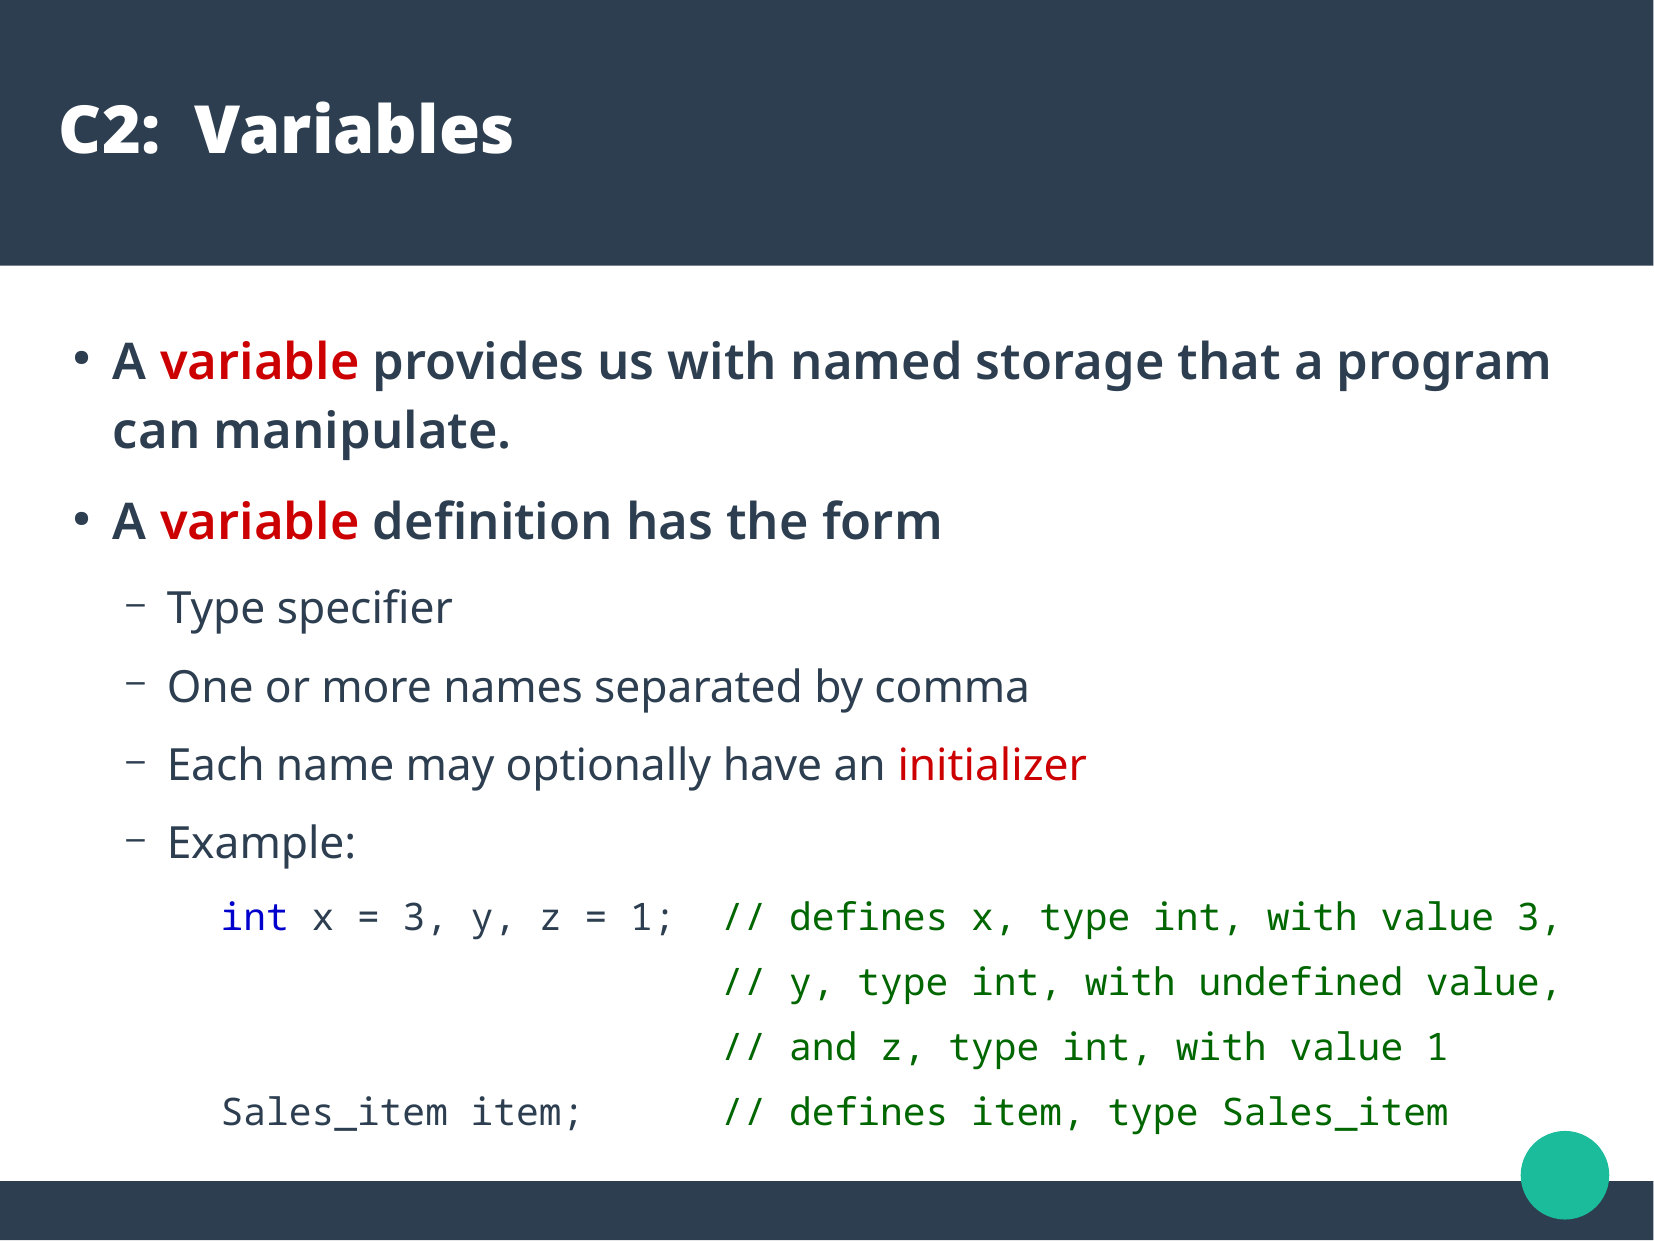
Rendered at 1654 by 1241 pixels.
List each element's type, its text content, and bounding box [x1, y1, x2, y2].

title C2: Variables [59, 49, 1595, 207]
list A variable provides us with named storage that a program can manipulate. A variable definition has the form Type specifier One or more names separated by comma Each name may optionally have an initializer Example: int x = 3, y, z = 1; // defines x, type int, with value 3, // y, type int, with undefined value, // and z, type int, with value 1 Sales_item item; // defines item, type Sales_item [59, 324, 1595, 1152]
